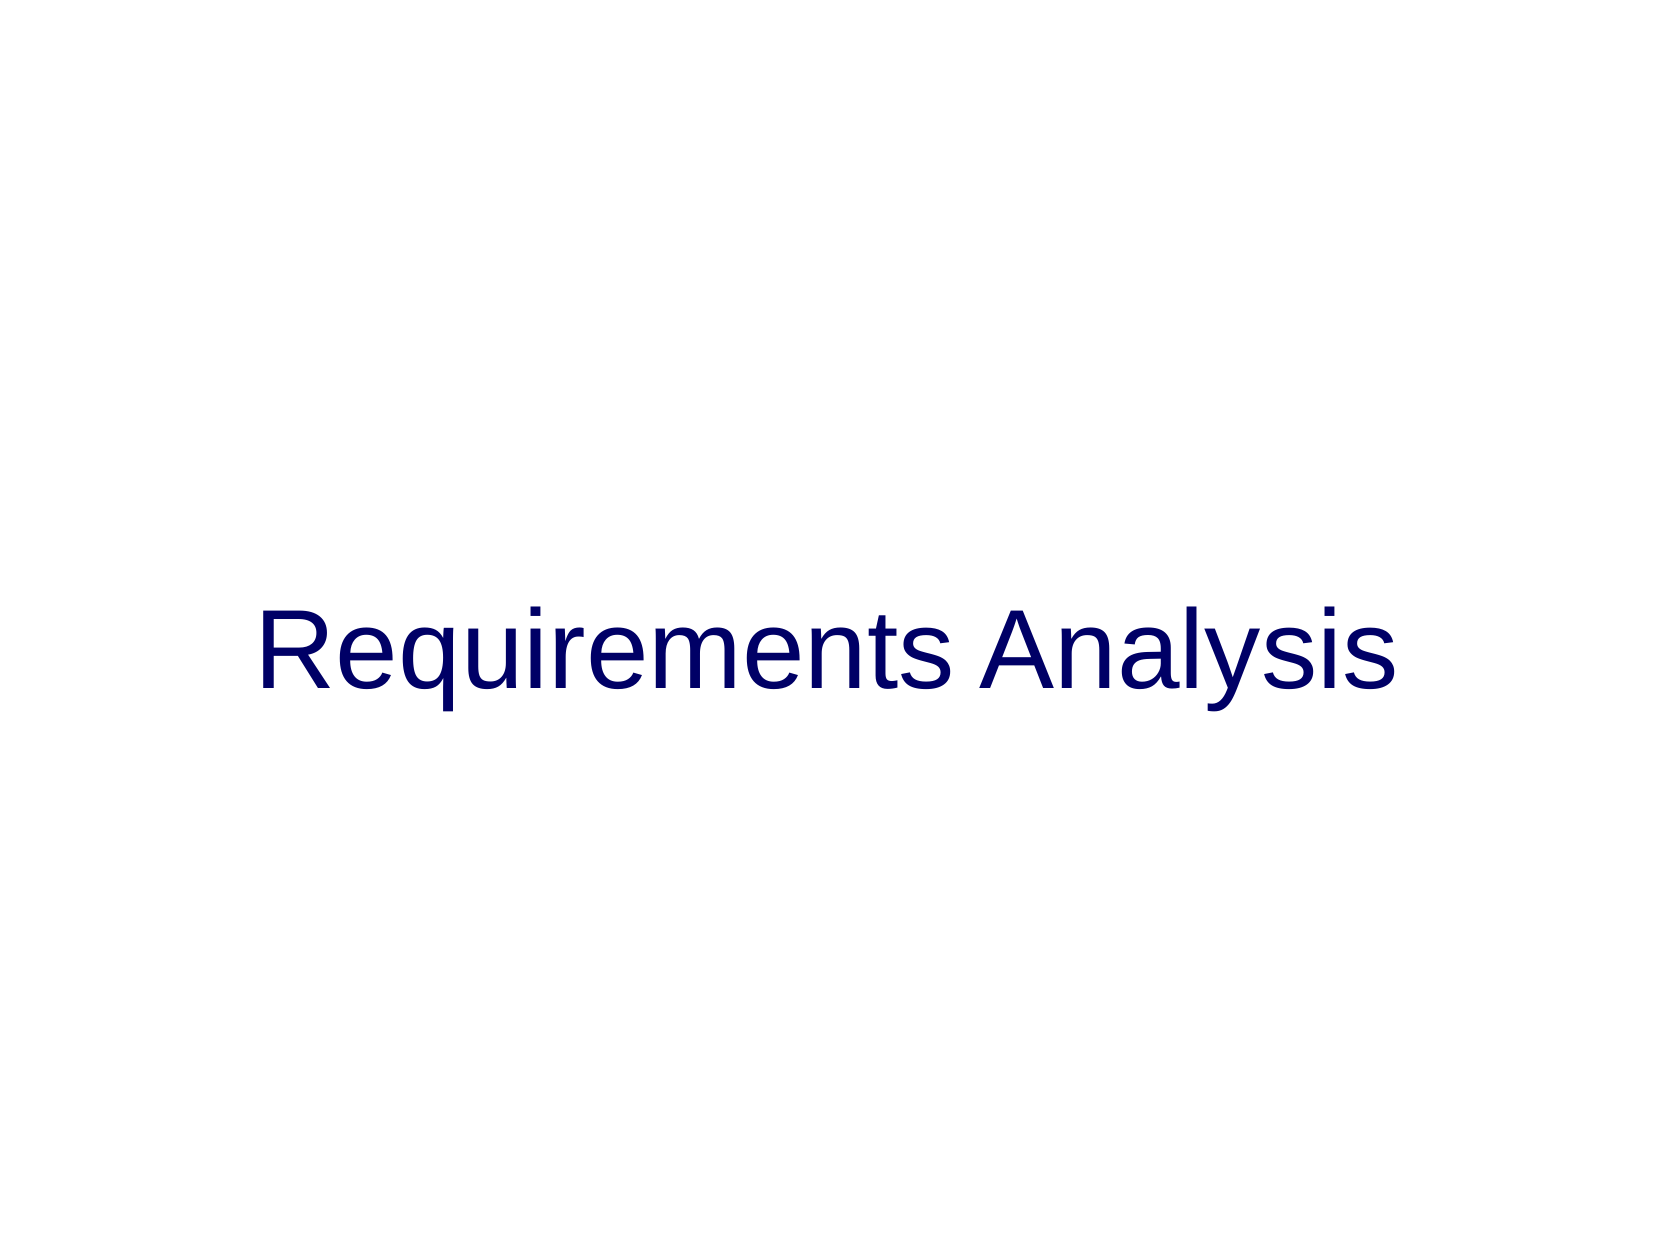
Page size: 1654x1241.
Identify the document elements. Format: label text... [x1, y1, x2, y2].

subtitle Requirements Analysis [82, 290, 1571, 1010]
